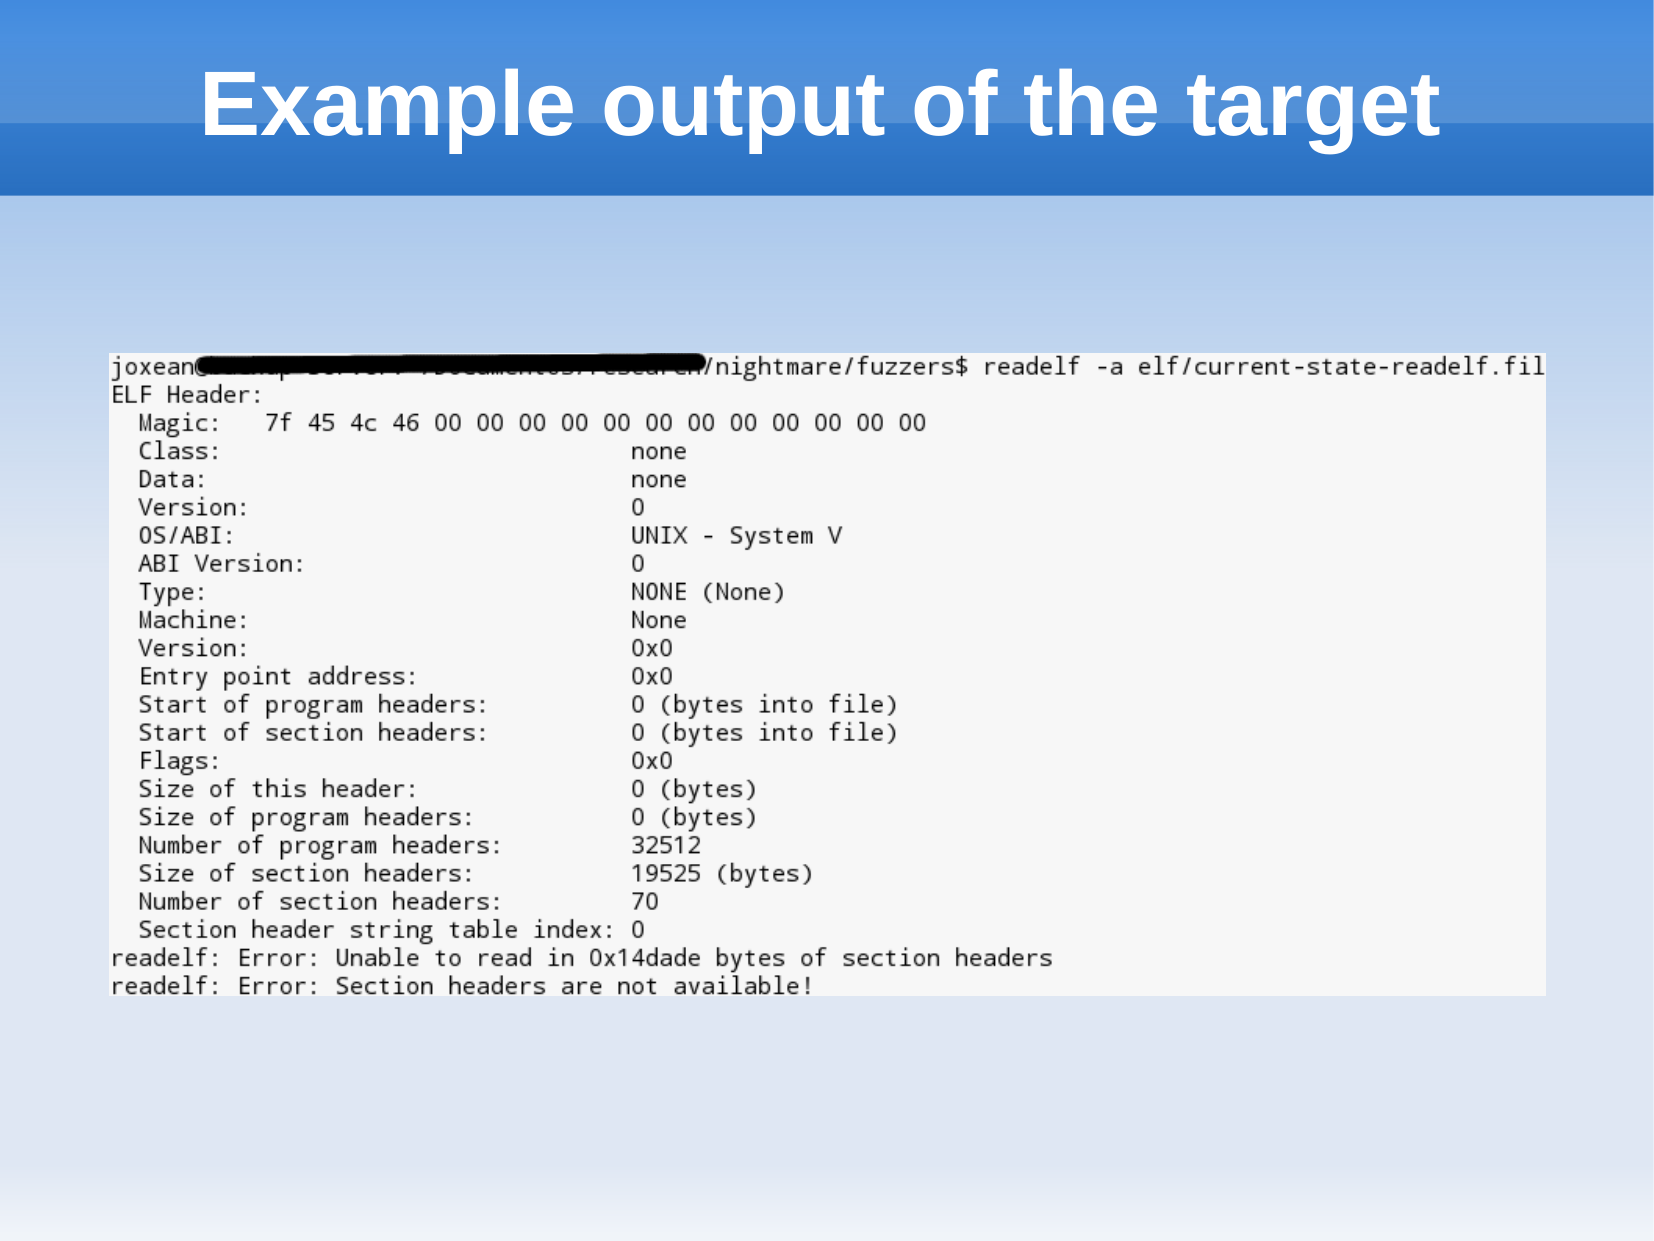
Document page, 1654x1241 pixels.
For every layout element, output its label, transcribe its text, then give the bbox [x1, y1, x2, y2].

title Example output of the target [76, 0, 1565, 208]
picture [0, 0, 1654, 1241]
